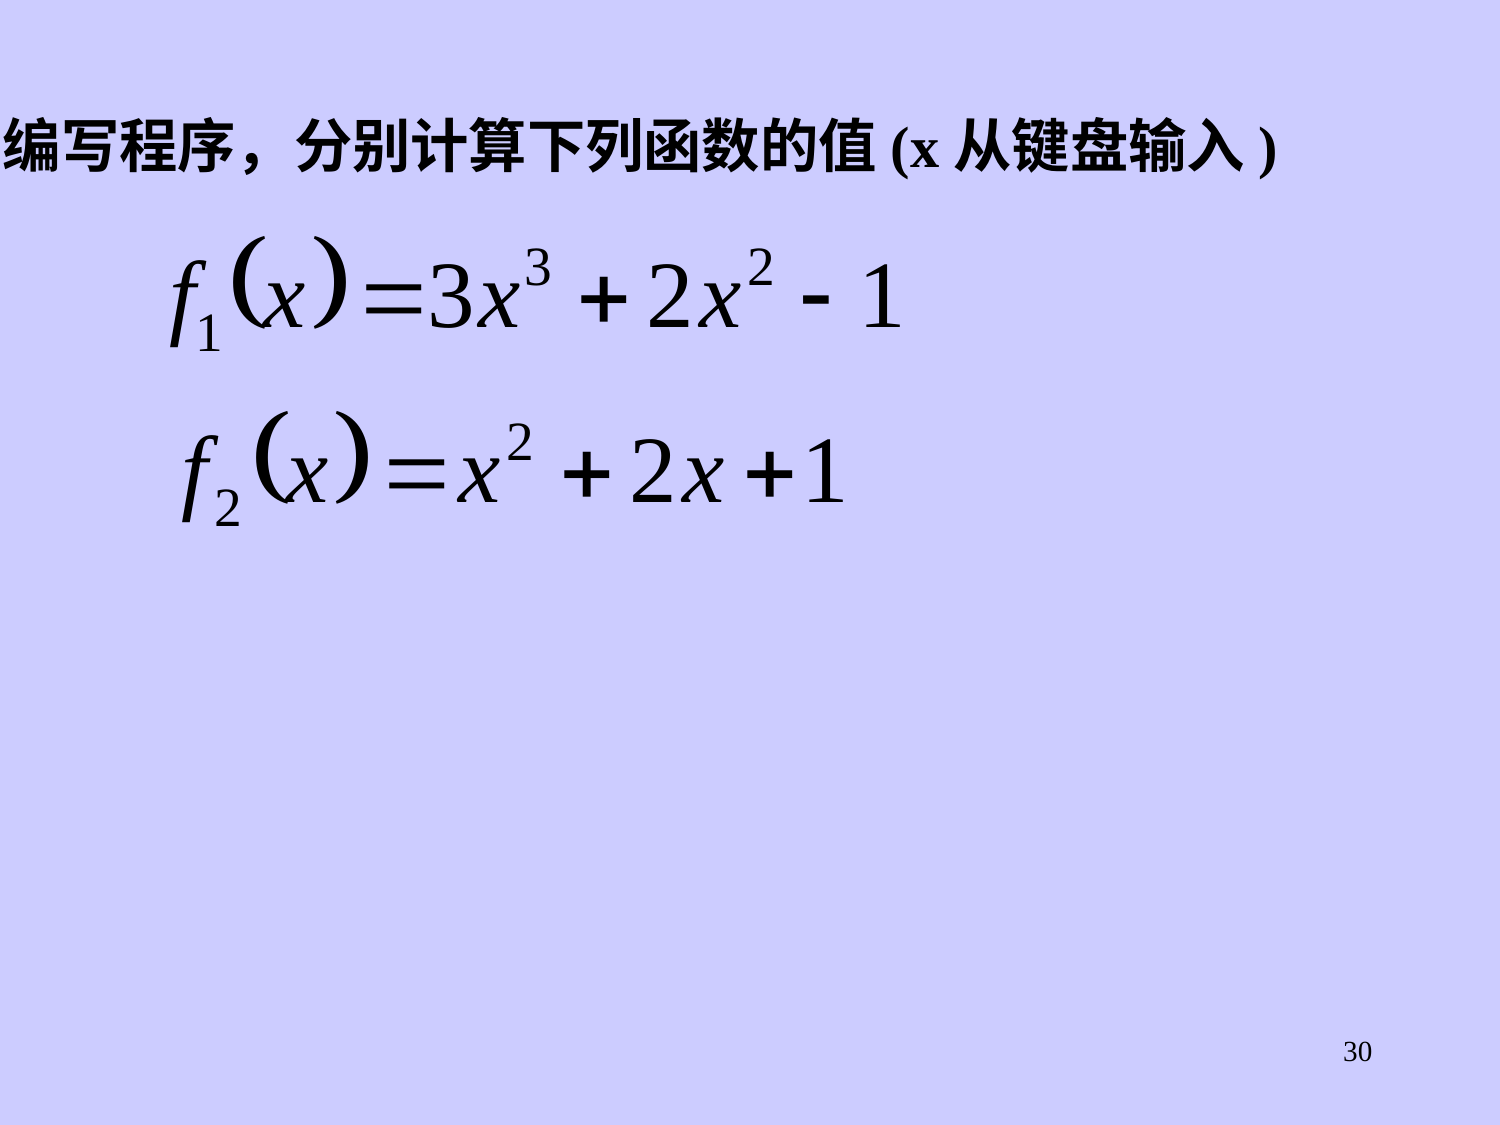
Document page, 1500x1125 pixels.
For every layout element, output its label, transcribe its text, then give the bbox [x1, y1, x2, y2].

chart [137, 224, 913, 368]
text_box 编写程序，分别计算下列函数的值(x从键盘输入) [0, 99, 1450, 181]
chart [149, 399, 855, 543]
text_box <编号> [1074, 1025, 1388, 1101]
